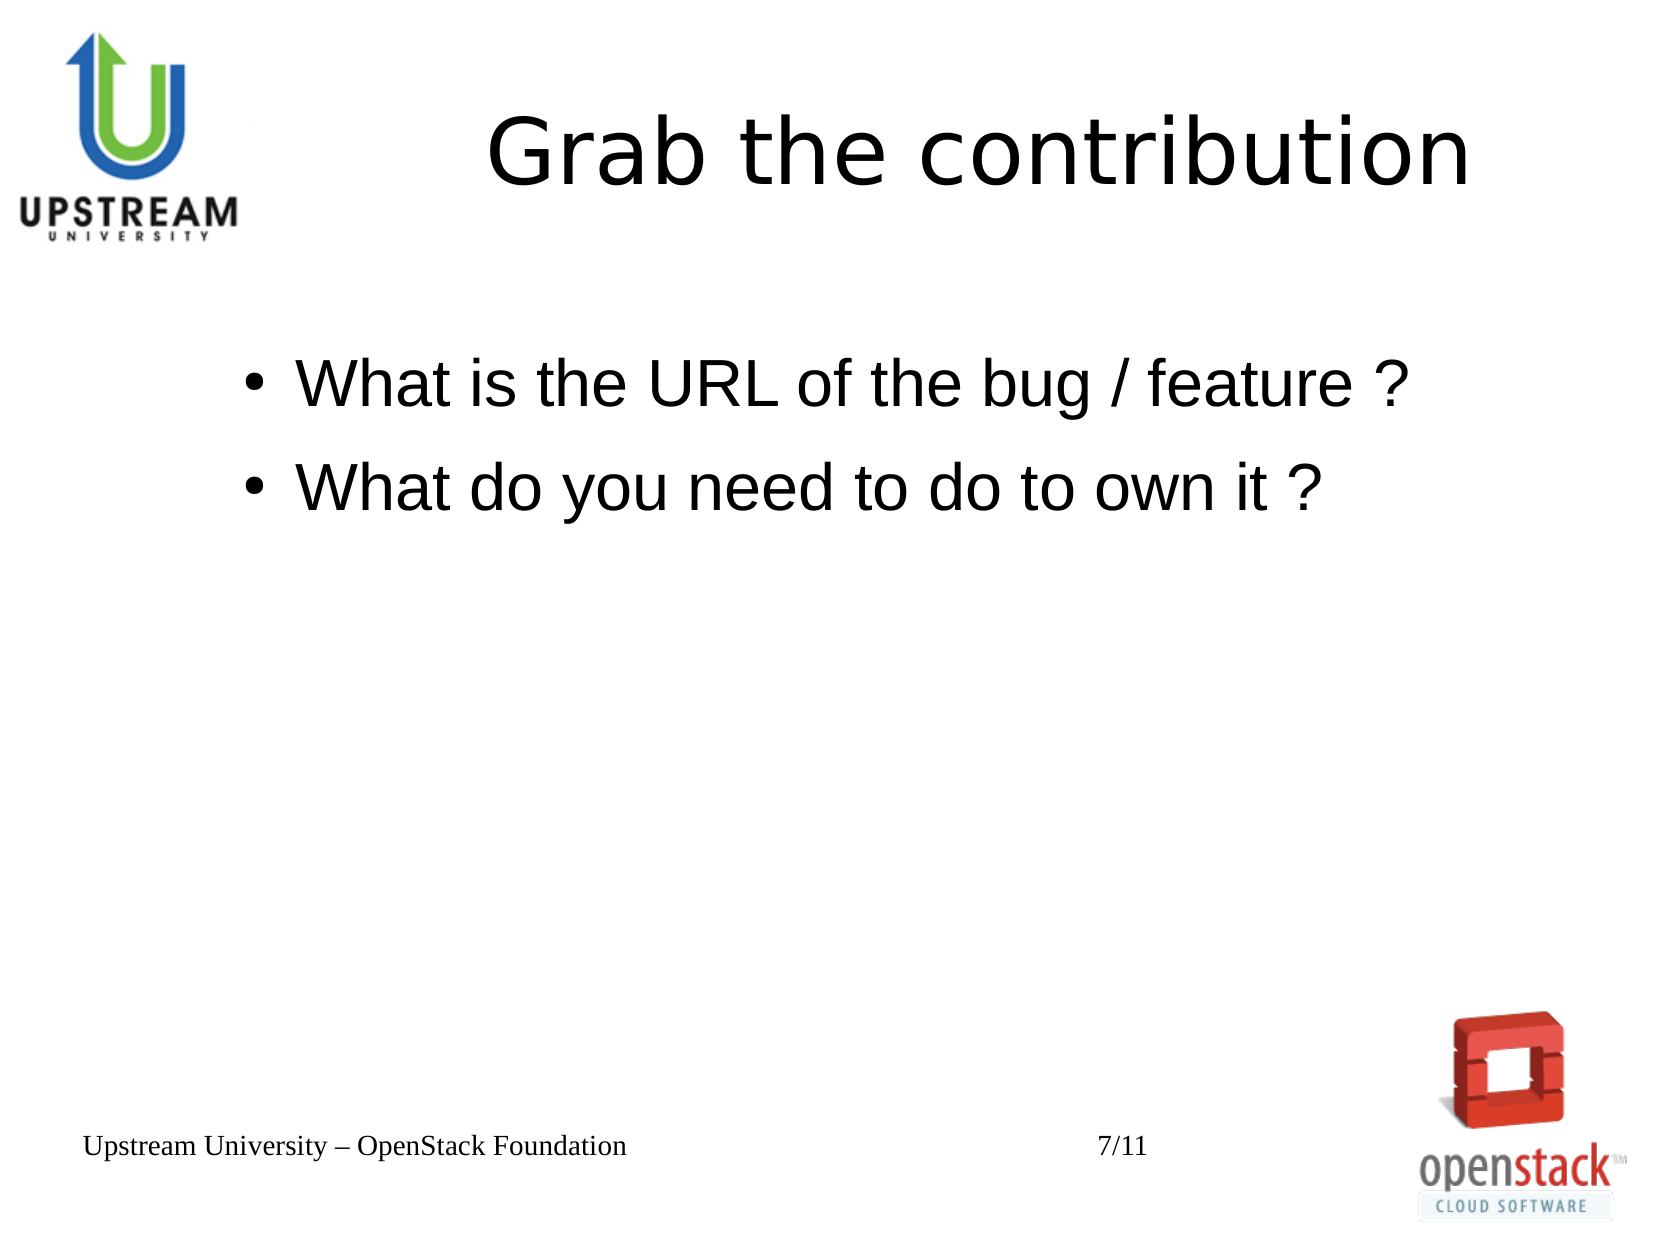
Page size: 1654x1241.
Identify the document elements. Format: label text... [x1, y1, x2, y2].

picture [1385, 983, 1654, 1241]
picture [0, 0, 252, 269]
list What is the URL of the bug / feature ? What do you need to do to own it ? [225, 345, 1471, 1066]
title Grab the contribution [390, 49, 1571, 257]
